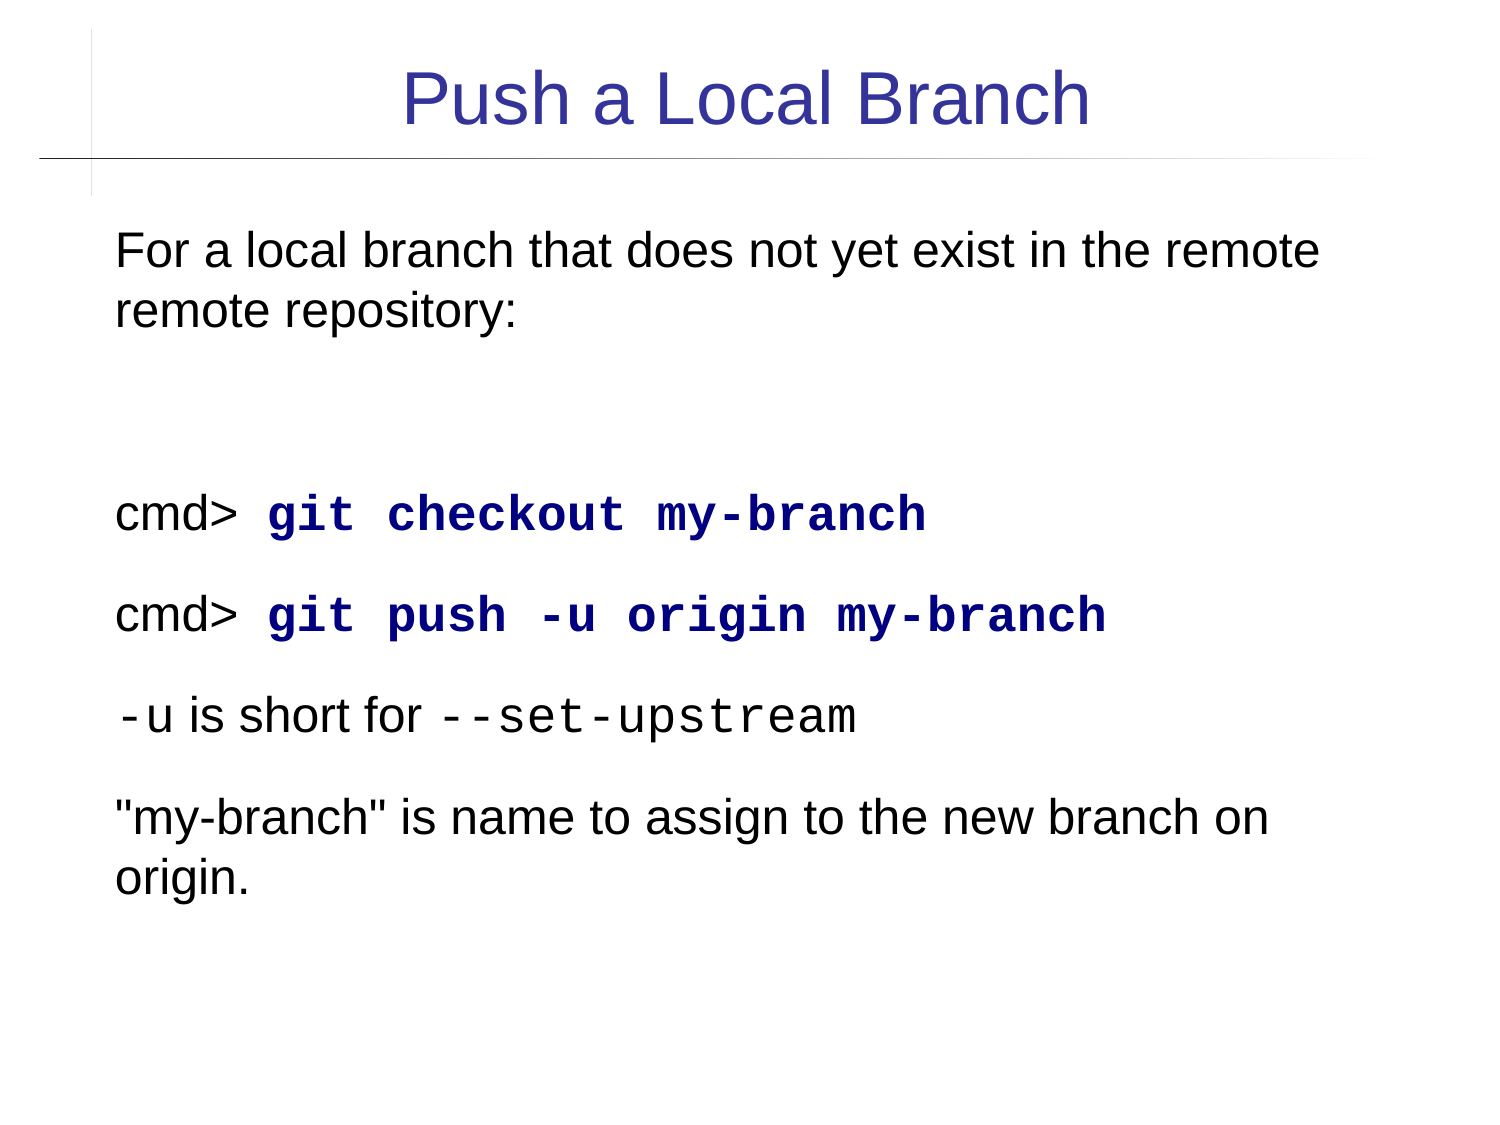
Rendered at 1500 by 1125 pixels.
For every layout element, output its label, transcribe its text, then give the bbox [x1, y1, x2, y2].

list For a local branch that does not yet exist in the remote remote repository: cmd> git checkout my-branch cmd> git push -u origin my-branch -u is short for --set-upstream "my-branch" is name to assign to the new branch on origin. [100, 209, 1394, 980]
title Push a Local Branch [100, 41, 1394, 148]
